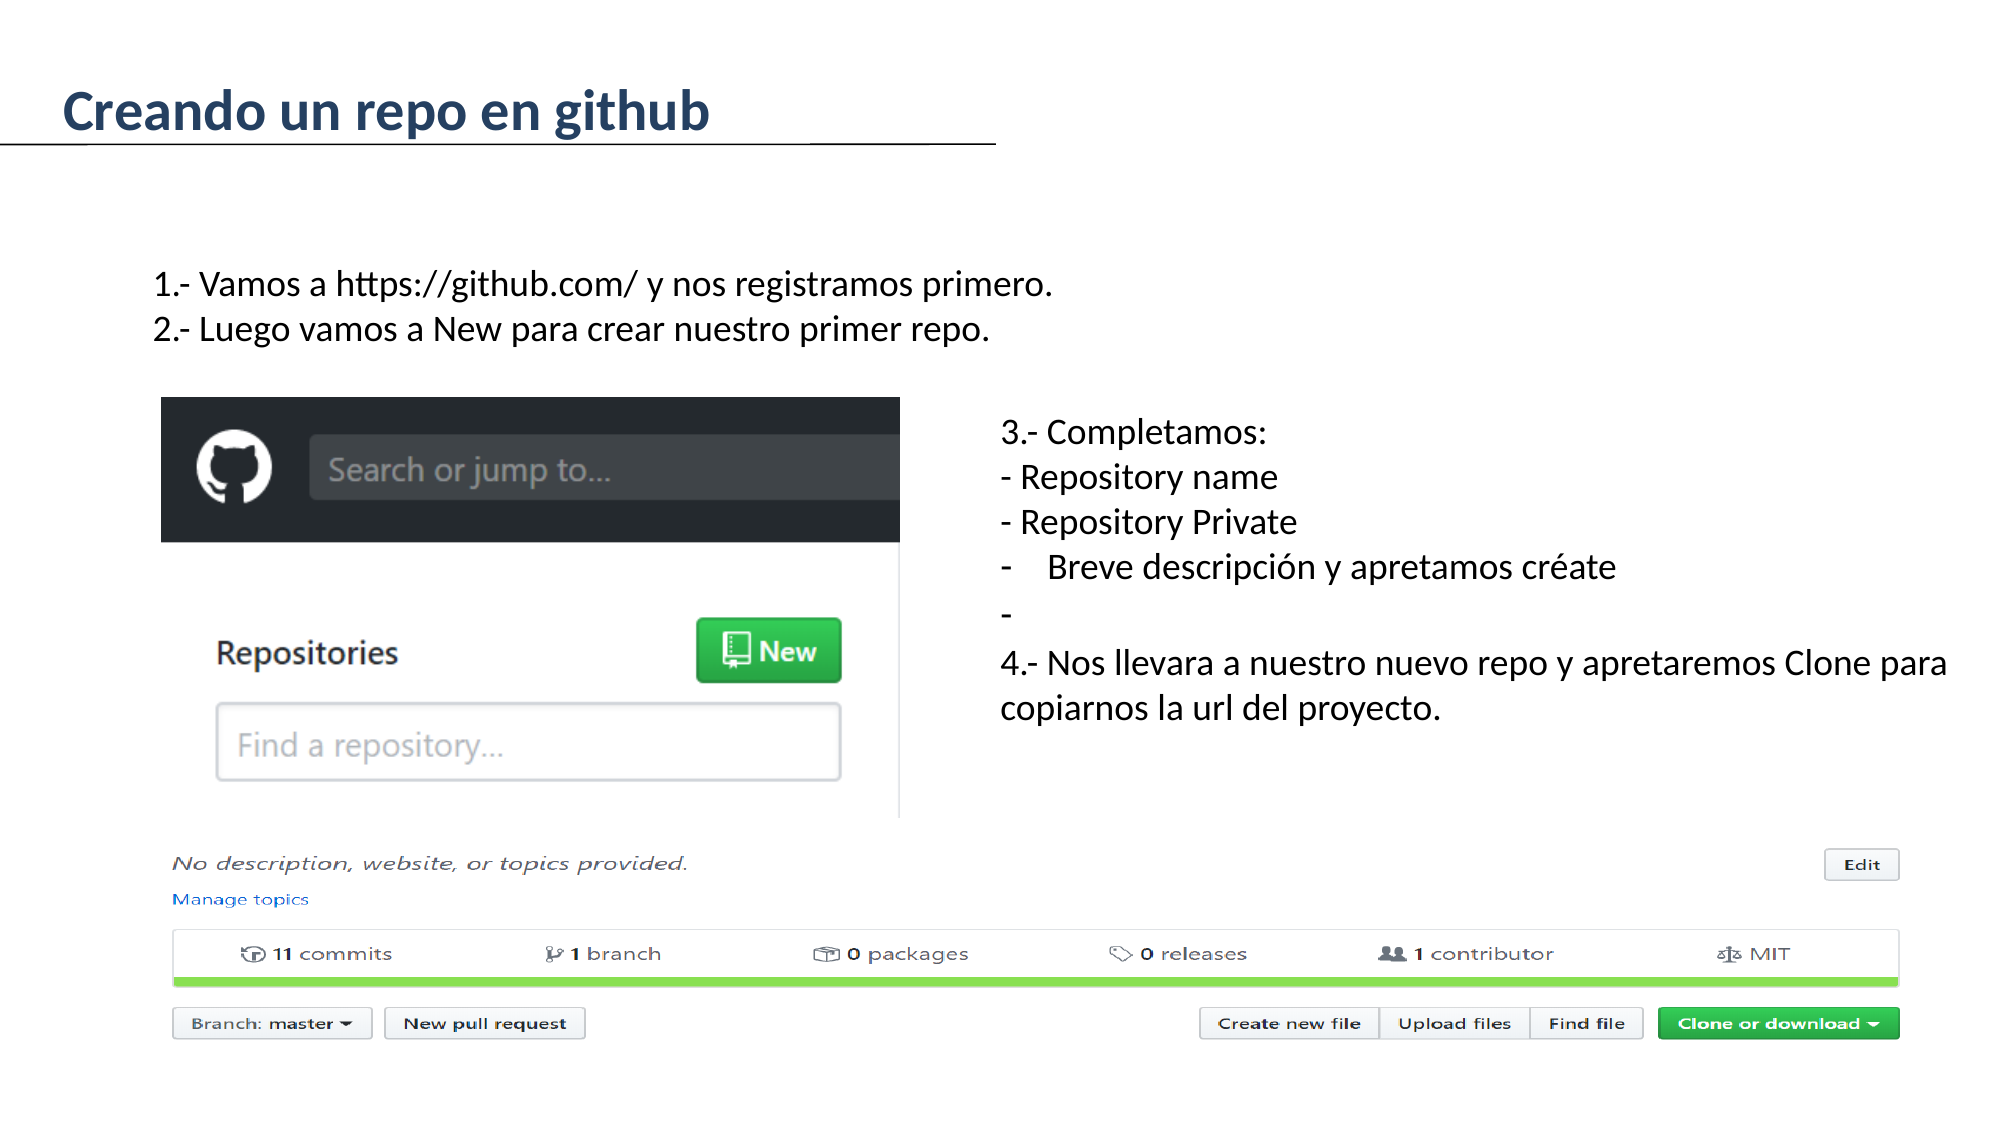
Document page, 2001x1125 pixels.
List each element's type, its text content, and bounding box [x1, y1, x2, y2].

picture [161, 397, 900, 818]
text_box 3.- Completamos: - Repository name - Repository Private Breve descripción y apretamos créate 4.- Nos llevara a nuestro nuevo repo y apretaremos Clone para copiarnos la url del proyecto. [985, 399, 1985, 736]
text_box 1.- Vamos a https://github.com/ y nos registramos primero. 2.- Luego vamos a New para crear nuestro primer repo. [138, 252, 1542, 357]
picture [169, 847, 1928, 1047]
text_box Creando un repo en github [48, 64, 1054, 150]
